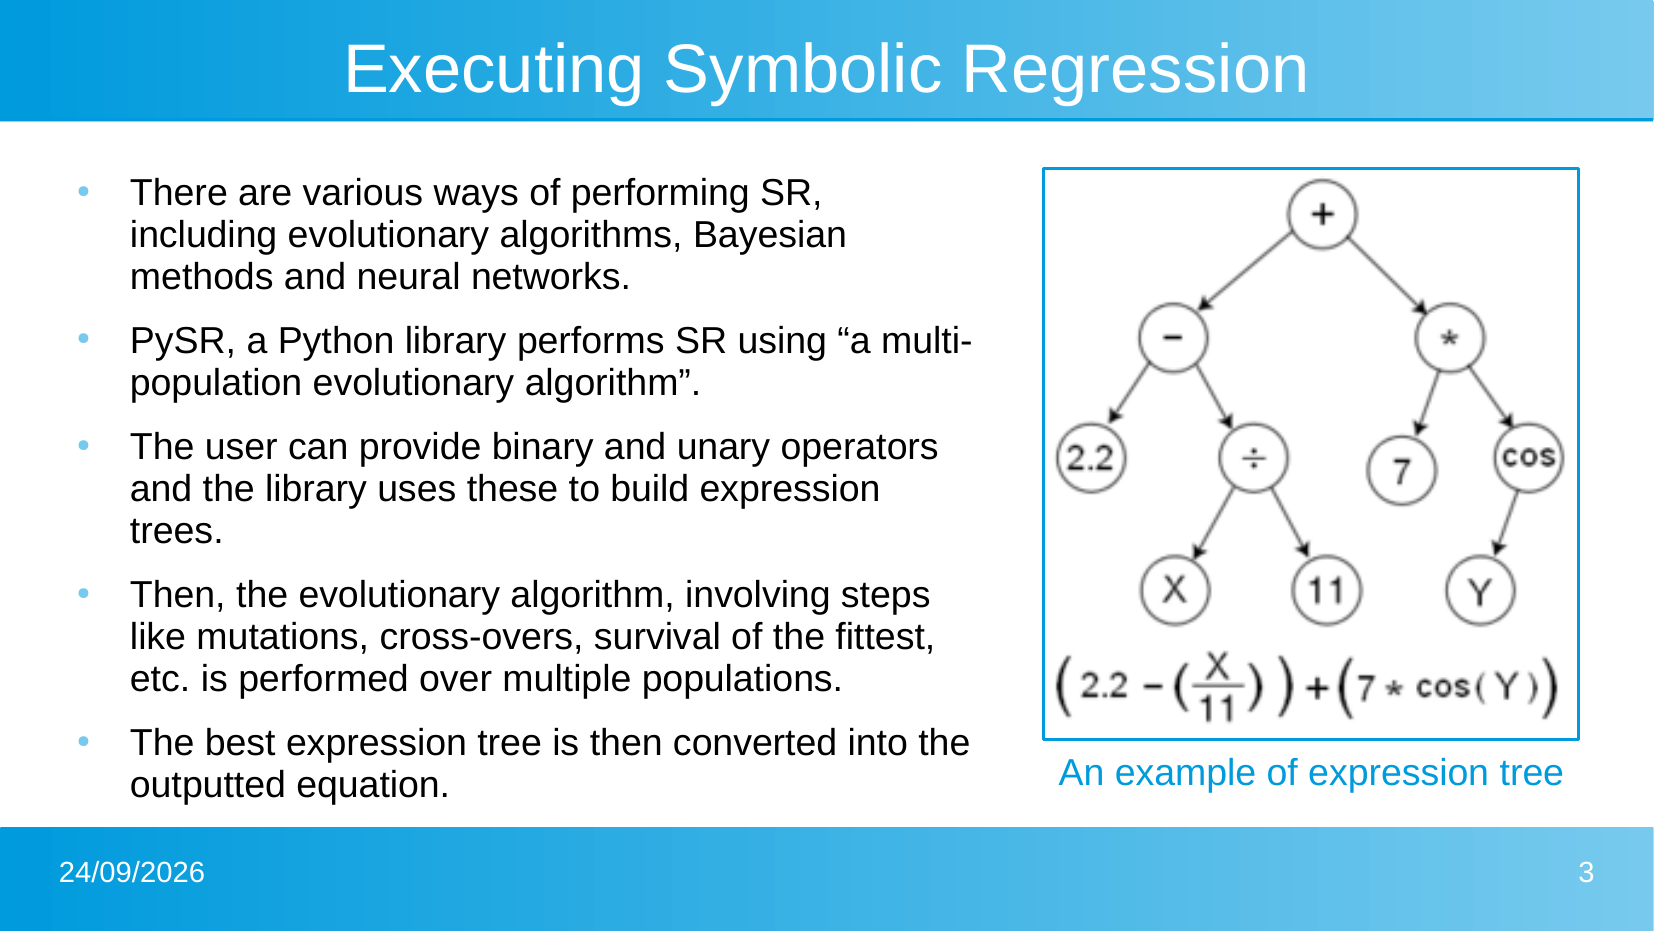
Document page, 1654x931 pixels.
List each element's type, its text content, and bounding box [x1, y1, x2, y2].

list There are various ways of performing SR, including evolutionary algorithms, Bayesian methods and neural networks. PySR, a Python library performs SR using “a multi-population evolutionary algorithm”. The user can provide binary and unary operators and the library uses these to build expression trees. Then, the evolutionary algorithm, involving steps like mutations, cross-overs, survival of the fittest, etc. is performed over multiple populations. The best expression tree is then converted into the outputted equation. [59, 171, 975, 792]
picture [1046, 171, 1576, 737]
title Executing Symbolic Regression [59, 29, 1595, 108]
text_box An example of expression tree [1033, 744, 1595, 843]
